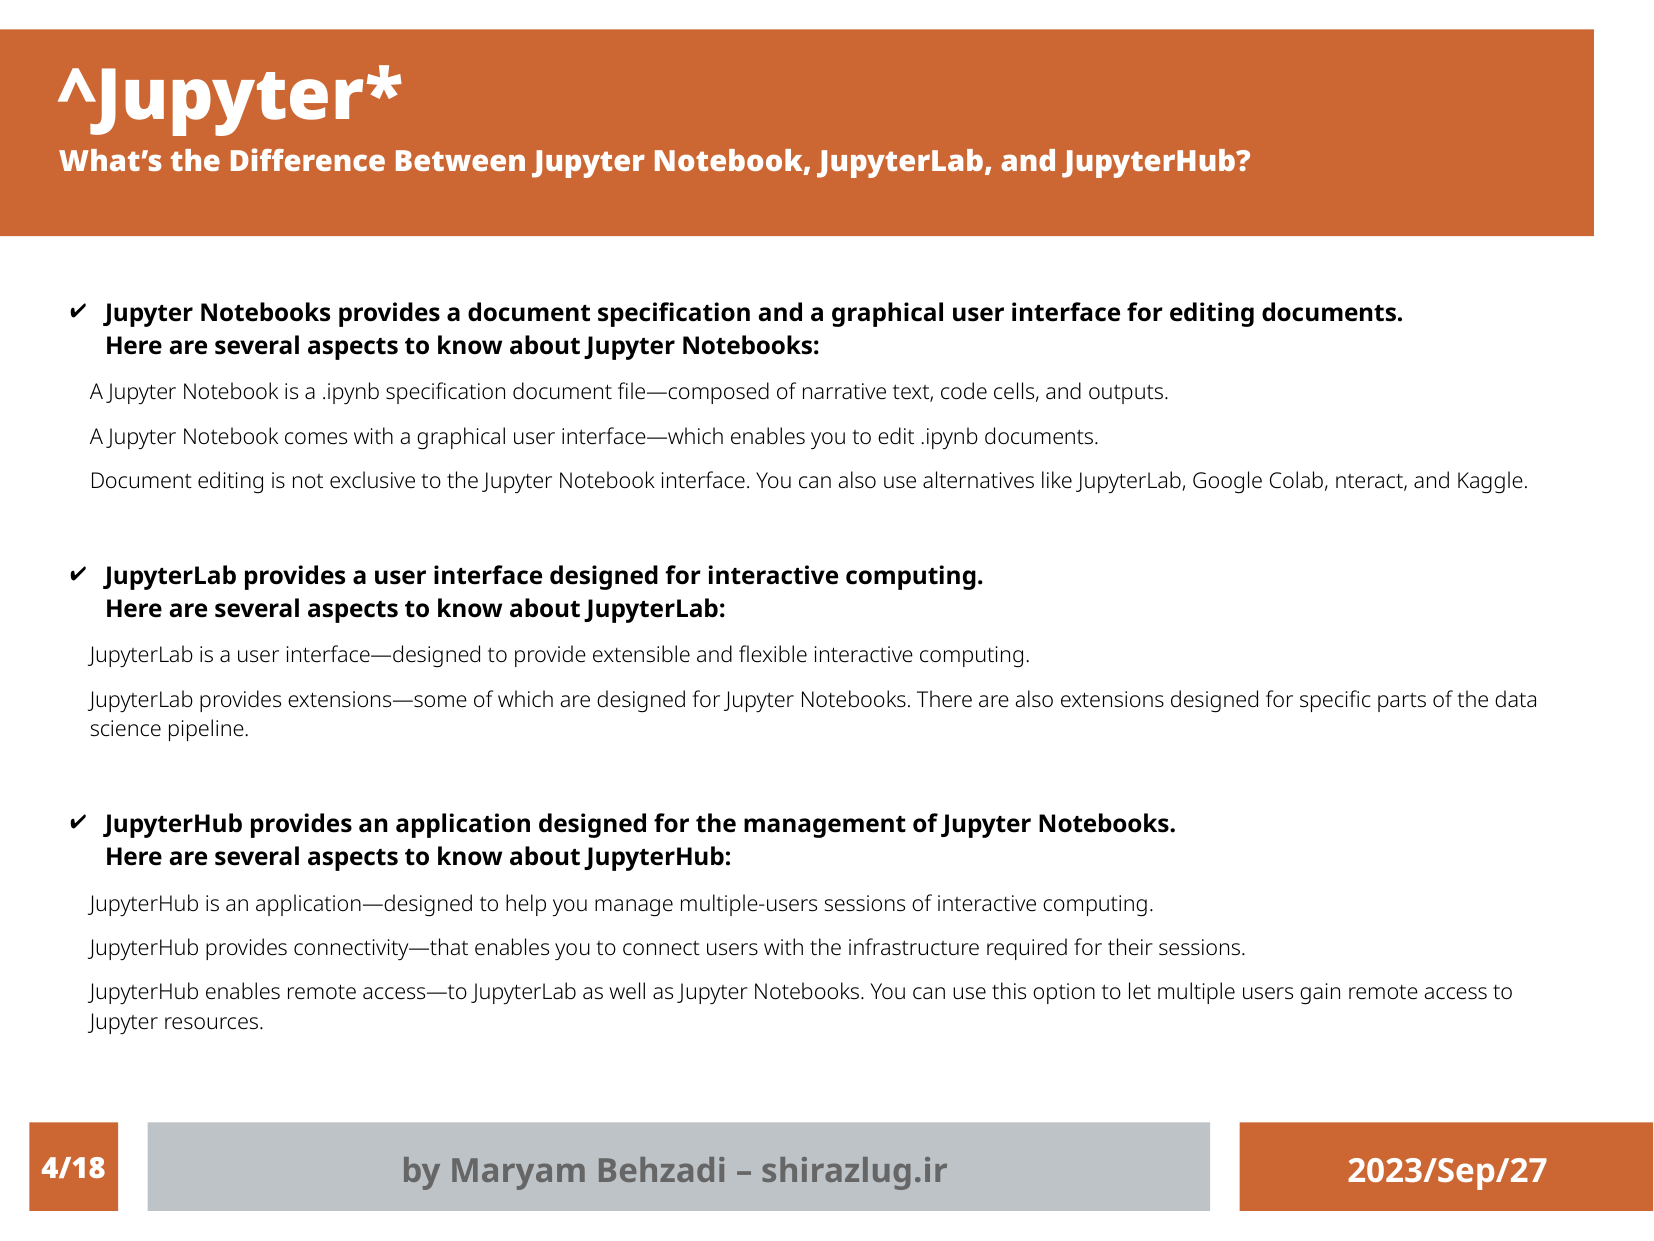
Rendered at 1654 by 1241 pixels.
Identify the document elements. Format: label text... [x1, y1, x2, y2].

title ^Jupyter* What’s the Difference Between Jupyter Notebook, JupyterLab, and JupyterHub? [58, 93, 1594, 181]
list Jupyter Notebooks provides a document specification and a graphical user interface for editing documents. Here are several aspects to know about Jupyter Notebooks: A Jupyter Notebook is a .ipynb specification document file—composed of narrative text, code cells, and outputs. A Jupyter Notebook comes with a graphical user interface—which enables you to edit .ipynb documents. Document editing is not exclusive to the Jupyter Notebook interface. You can also use alternatives like JupyterLab, Google Colab, nteract, and Kaggle. JupyterLab provides a user interface designed for interactive computing. Here are several aspects to know about JupyterLab: JupyterLab is a user interface—designed to provide extensible and flexible interactive computing. JupyterLab provides extensions—some of which are designed for Jupyter Notebooks. There are also extensions designed for specific parts of the data science pipeline. JupyterHub provides an application designed for the management of Jupyter Notebooks. Here are several aspects to know about JupyterHub: JupyterHub is an application—designed to help you manage multiple-users sessions of interactive computing. JupyterHub provides connectivity—that enables you to connect users with the infrastructure required for their sessions. JupyterHub enables remote access—to JupyterLab as well as Jupyter Notebooks. You can use this option to let multiple users gain remote access to Jupyter resources. [58, 295, 1565, 1064]
